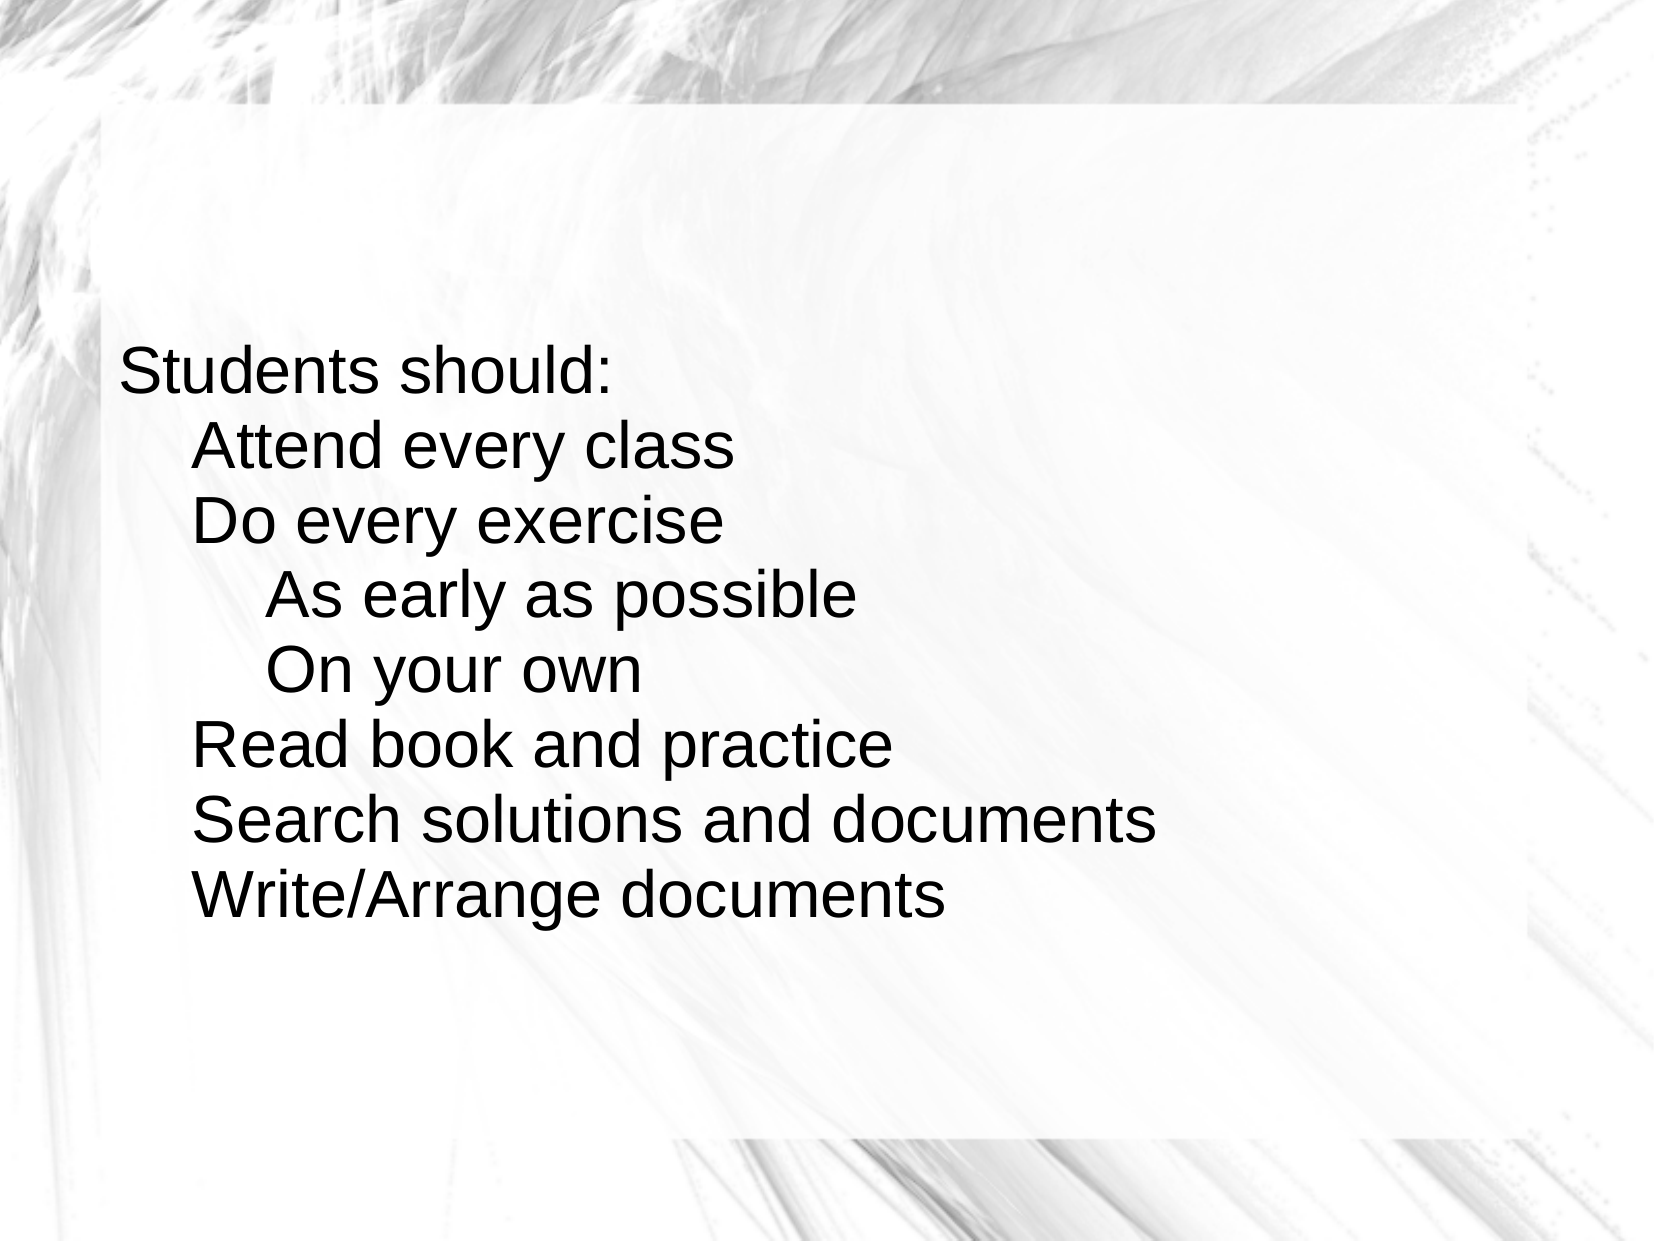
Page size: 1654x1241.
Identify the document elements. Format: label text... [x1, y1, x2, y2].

picture [0, 0, 1654, 1241]
subtitle Students should: Attend every class Do every exercise As early as possible On your own Read book and practice Search solutions and documents Write/Arrange documents [118, 327, 1571, 938]
